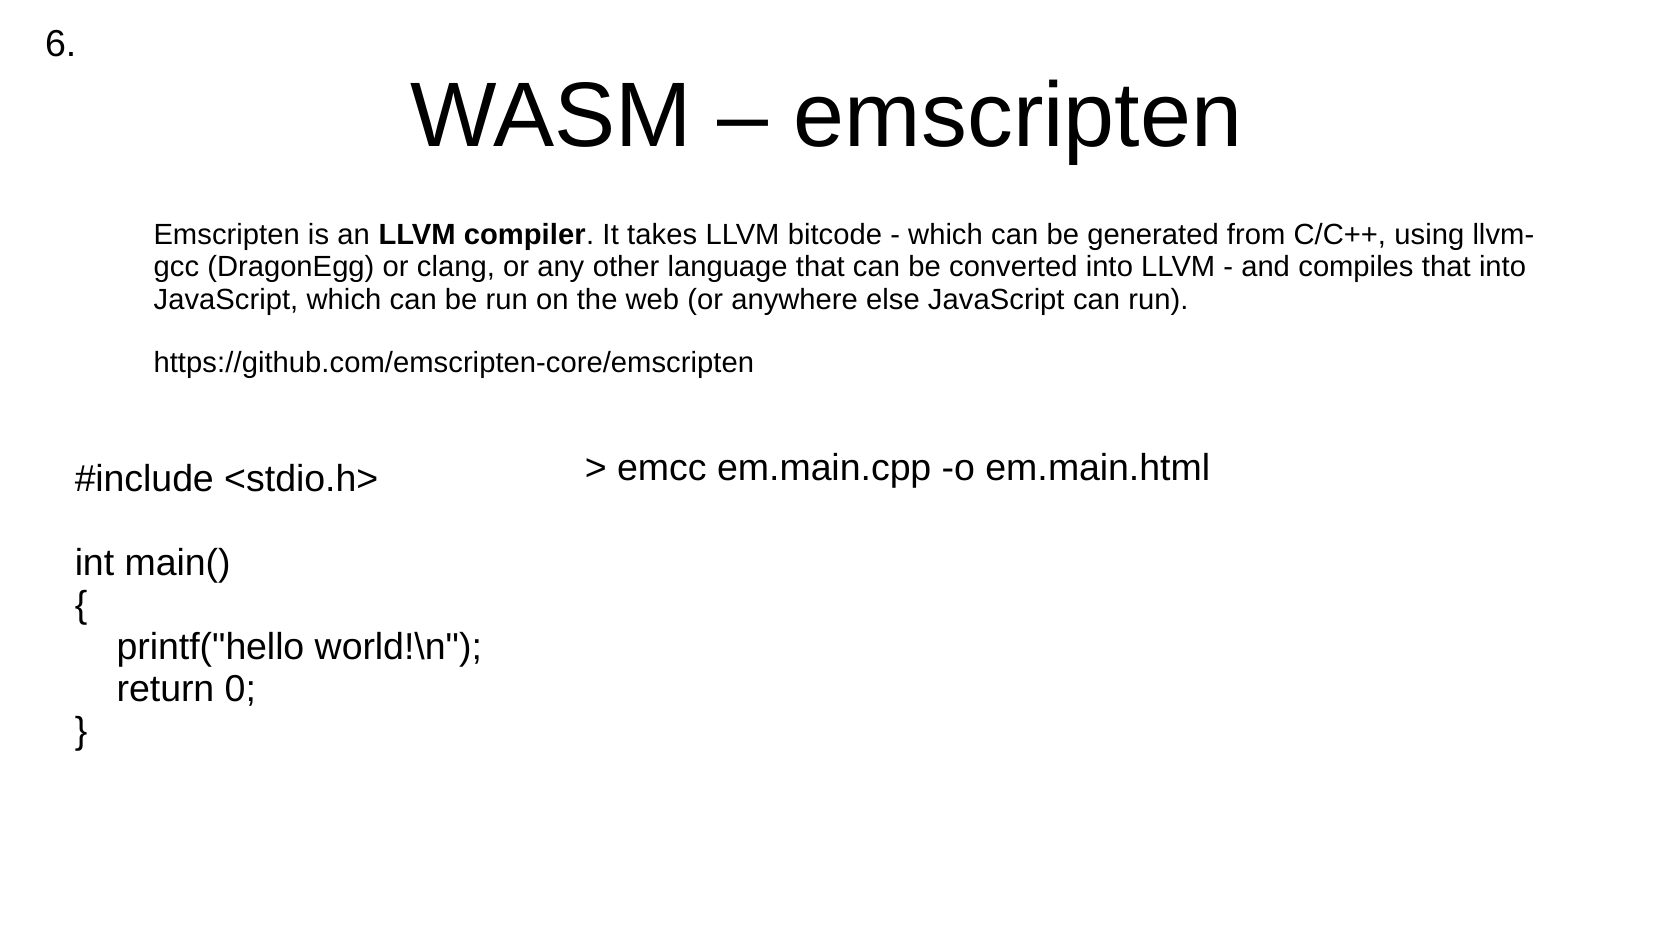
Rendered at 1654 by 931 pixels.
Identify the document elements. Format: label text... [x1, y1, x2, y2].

list Emscripten is an LLVM compiler. It takes LLVM bitcode - which can be generated from C/C++, using llvm-gcc (DragonEgg) or clang, or any other language that can be converted into LLVM - and compiles that into JavaScript, which can be run on the web (or anywhere else JavaScript can run). https://github.com/emscripten-core/emscripten [82, 217, 1571, 758]
text_box #include <stdio.h> int main() { printf("hello world!\n"); return 0; } [60, 450, 541, 801]
title WASM – emscripten [82, 37, 1571, 193]
text_box 6. [30, 15, 92, 72]
text_box > emcc em.main.cpp -o em.main.html [570, 439, 1396, 538]
